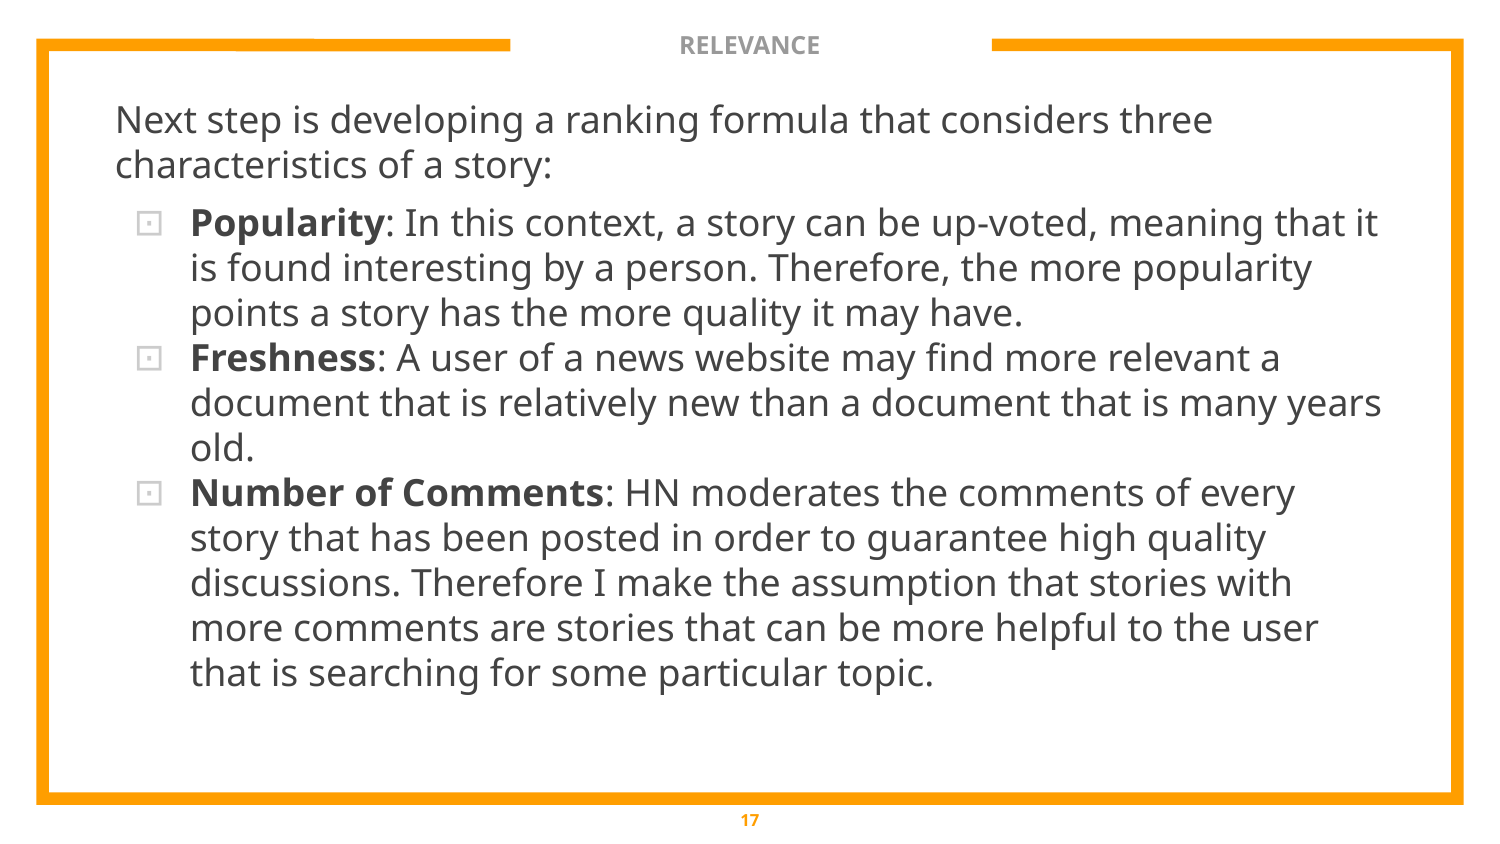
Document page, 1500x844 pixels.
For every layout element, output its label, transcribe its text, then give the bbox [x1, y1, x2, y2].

slide_number <number> [0, 798, 1500, 844]
title RELEVANCE [531, 15, 969, 81]
list Next step is developing a ranking formula that considers three characteristics of a story: Popularity: In this context, a story can be up-voted, meaning that it is found interesting by a person. Therefore, the more popularity points a story has the more quality it may have. Freshness: A user of a news website may find more relevant a document that is relatively new than a document that is many years old. Number of Comments: HN moderates the comments of every story that has been posted in order to guarantee high quality discussions. Therefore I make the assumption that stories with more comments are stories that can be more helpful to the user that is searching for some particular topic. [99, 81, 1400, 763]
